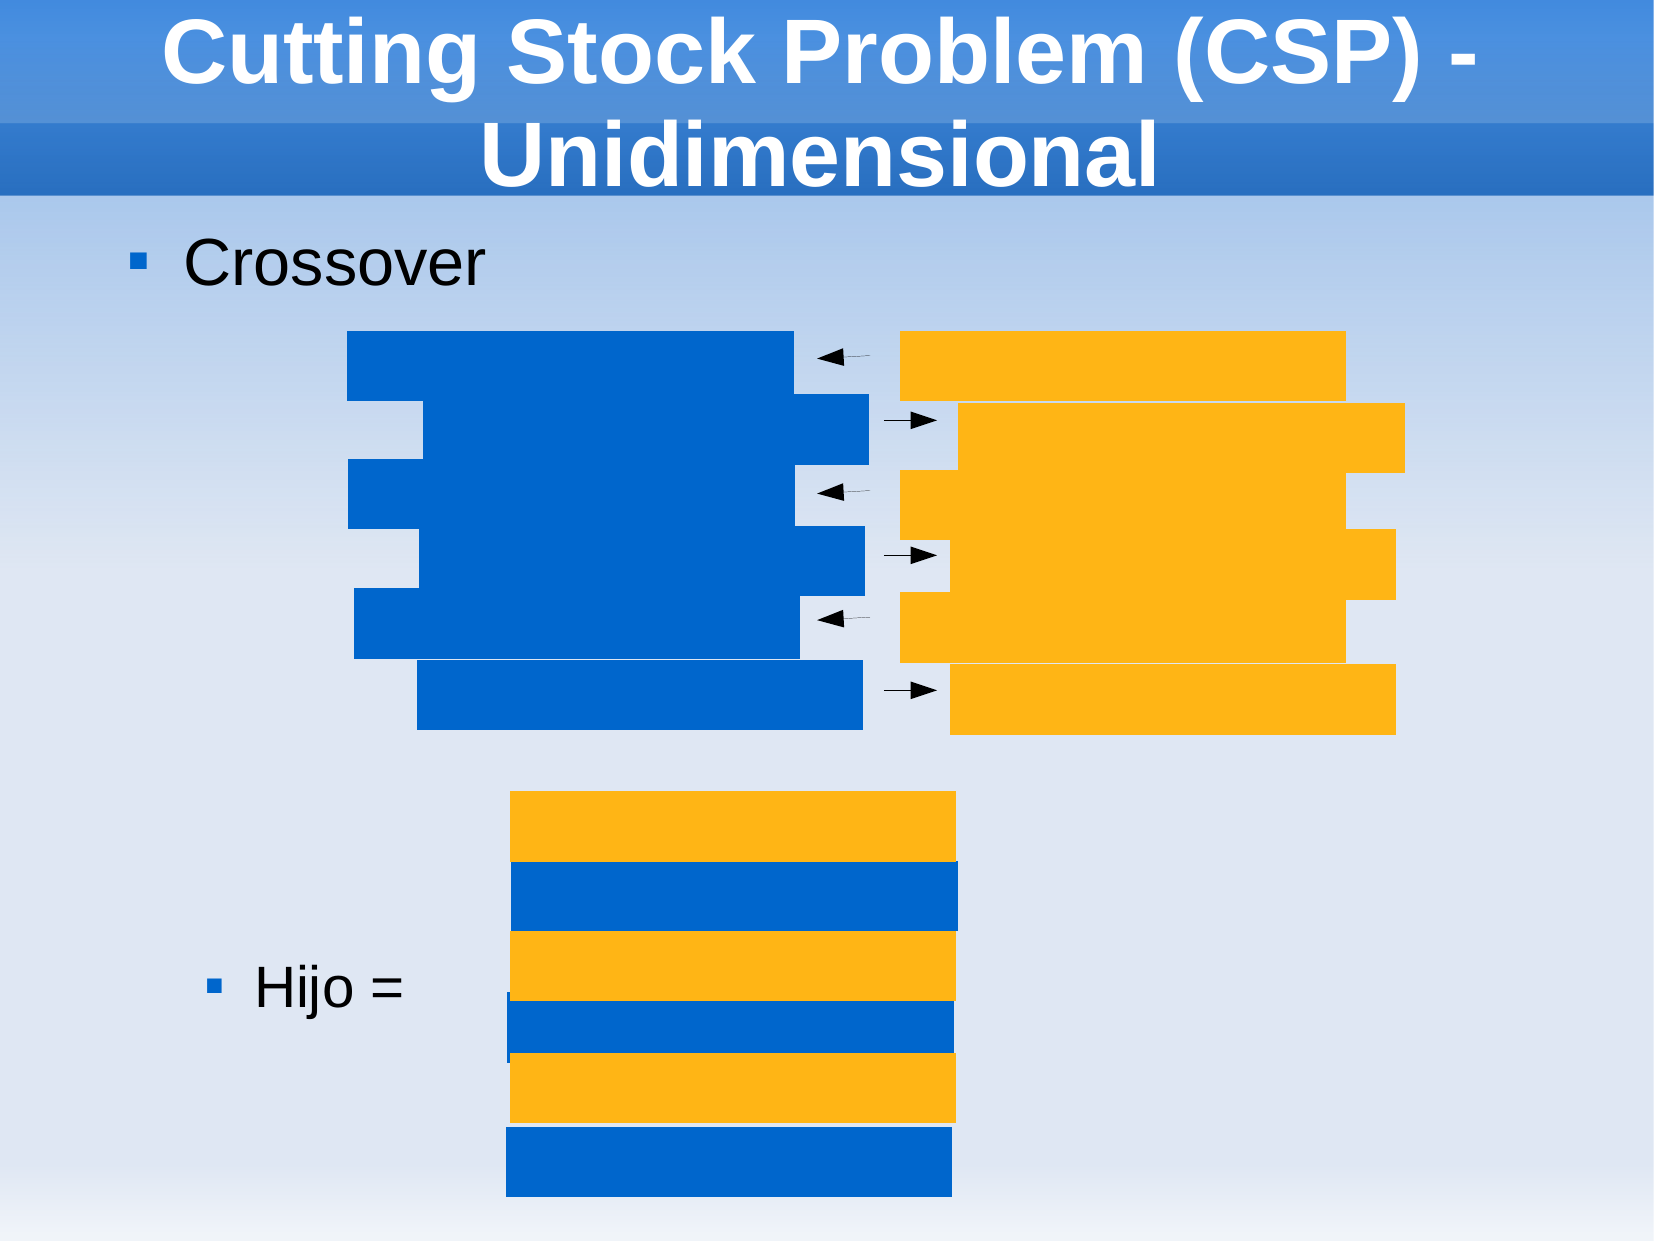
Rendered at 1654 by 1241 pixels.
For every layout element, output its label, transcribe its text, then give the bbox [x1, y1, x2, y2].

list Crossover Hijo = [112, 225, 1576, 1214]
table_header [574, 931, 638, 1001]
table_header [1086, 403, 1150, 470]
table_header [603, 331, 666, 394]
table_header [800, 660, 863, 730]
table_header [893, 931, 956, 1001]
table_header [510, 1053, 574, 1123]
table_header [802, 526, 865, 596]
table_header [703, 862, 767, 931]
table_header [638, 791, 702, 862]
table_header [738, 526, 802, 596]
table_header [506, 1127, 569, 1197]
table_header [569, 1127, 633, 1197]
table_header [1078, 664, 1141, 735]
table_header [354, 588, 418, 659]
table_header [423, 394, 486, 465]
table_header [1219, 331, 1283, 401]
table_header [348, 459, 412, 529]
table_header [610, 596, 673, 659]
table_header [765, 1053, 829, 1123]
table_header [1091, 592, 1155, 663]
table_header [890, 1001, 954, 1053]
table_header [964, 470, 1027, 529]
table_header [1155, 331, 1219, 401]
table_header [1283, 331, 1346, 401]
table_header [545, 660, 608, 730]
table_header [1078, 529, 1141, 592]
table_header [742, 394, 806, 465]
table_header [900, 331, 964, 401]
table_header [1091, 331, 1155, 401]
table_header [1219, 592, 1283, 663]
table_header [347, 331, 411, 401]
table_header [1214, 403, 1278, 470]
table_header [806, 394, 869, 465]
table_header [418, 588, 482, 659]
table_header [604, 465, 668, 526]
table_header [633, 1127, 697, 1197]
table_header [411, 331, 475, 401]
table_header [830, 862, 894, 931]
table_header [950, 529, 1014, 592]
table_header [610, 526, 674, 596]
table_header [1205, 529, 1269, 592]
table_header [638, 931, 702, 1001]
table_header [417, 660, 481, 730]
table_header [1155, 470, 1219, 529]
table_header [1141, 664, 1205, 735]
table_header [486, 394, 550, 465]
table_header [668, 465, 731, 526]
table_header [702, 1053, 765, 1123]
table_header [829, 931, 893, 1001]
table_header [1333, 664, 1396, 735]
table_header [702, 791, 765, 862]
table_header [763, 1001, 826, 1053]
table_header [539, 331, 603, 394]
table_header [574, 1053, 638, 1123]
title Cutting Stock Problem (CSP) - Unidimensional [76, 1, 1565, 207]
table_header [638, 1053, 702, 1123]
table_header [767, 862, 830, 931]
table_header [571, 1001, 635, 1053]
table_header [1022, 403, 1086, 470]
table_header [964, 331, 1027, 401]
table_header [958, 403, 1022, 470]
table_header [1027, 331, 1091, 401]
table_header [507, 992, 571, 1063]
table_header [1150, 403, 1214, 470]
table_header [1341, 403, 1405, 473]
table_header [829, 791, 893, 862]
table_header [889, 1127, 952, 1197]
table_header [639, 862, 703, 931]
table_header [1014, 529, 1078, 592]
table_header [826, 1001, 890, 1053]
table_header [540, 465, 604, 526]
table_header [574, 791, 638, 862]
table_header [674, 526, 738, 596]
table_header [1155, 592, 1219, 663]
table_header [546, 526, 610, 596]
table_header [510, 791, 574, 862]
table_header [950, 664, 1014, 735]
table_header [510, 931, 574, 1001]
table_header [546, 596, 610, 659]
table_header [550, 394, 614, 465]
table_header [829, 1053, 893, 1123]
table_header [1283, 470, 1346, 529]
table_header [736, 660, 800, 730]
table_header [614, 394, 678, 465]
table_header [481, 660, 545, 730]
table_header [761, 1127, 825, 1197]
table_header [737, 596, 800, 659]
table_header [893, 791, 956, 862]
table_header [1269, 529, 1333, 592]
table_header [672, 660, 736, 730]
table_header [666, 331, 730, 394]
table_header [697, 1127, 761, 1197]
table_header [1027, 470, 1091, 529]
table_header [894, 861, 958, 931]
table_header [1269, 664, 1333, 735]
table_header [1219, 470, 1283, 529]
table_header [1027, 592, 1091, 663]
table_header [699, 1001, 763, 1053]
table_header [1091, 470, 1155, 529]
table_header [1278, 403, 1341, 470]
table_header [511, 862, 575, 931]
table_header [419, 526, 482, 596]
table_header [1333, 529, 1396, 600]
table_header [482, 596, 546, 659]
table_header [412, 459, 476, 529]
table_header [678, 394, 742, 465]
table_header [893, 1053, 956, 1123]
table_header [1205, 664, 1269, 735]
table_header [1014, 664, 1078, 735]
table_header [765, 791, 829, 862]
table_header [900, 470, 964, 540]
table_header [765, 931, 829, 1001]
picture [0, 0, 1654, 1241]
table_header [731, 465, 795, 526]
table_header [482, 526, 546, 596]
table_header [1283, 592, 1346, 663]
table_header [730, 331, 794, 394]
table_header [608, 660, 672, 730]
table_header [900, 592, 964, 663]
table_header [702, 931, 765, 1001]
table_header [575, 862, 639, 931]
table_header [475, 331, 539, 394]
table_header [1141, 529, 1205, 592]
table_header [964, 592, 1027, 663]
table_header [476, 465, 540, 526]
table_header [673, 596, 737, 659]
table_header [825, 1127, 889, 1197]
table_header [635, 1001, 699, 1053]
